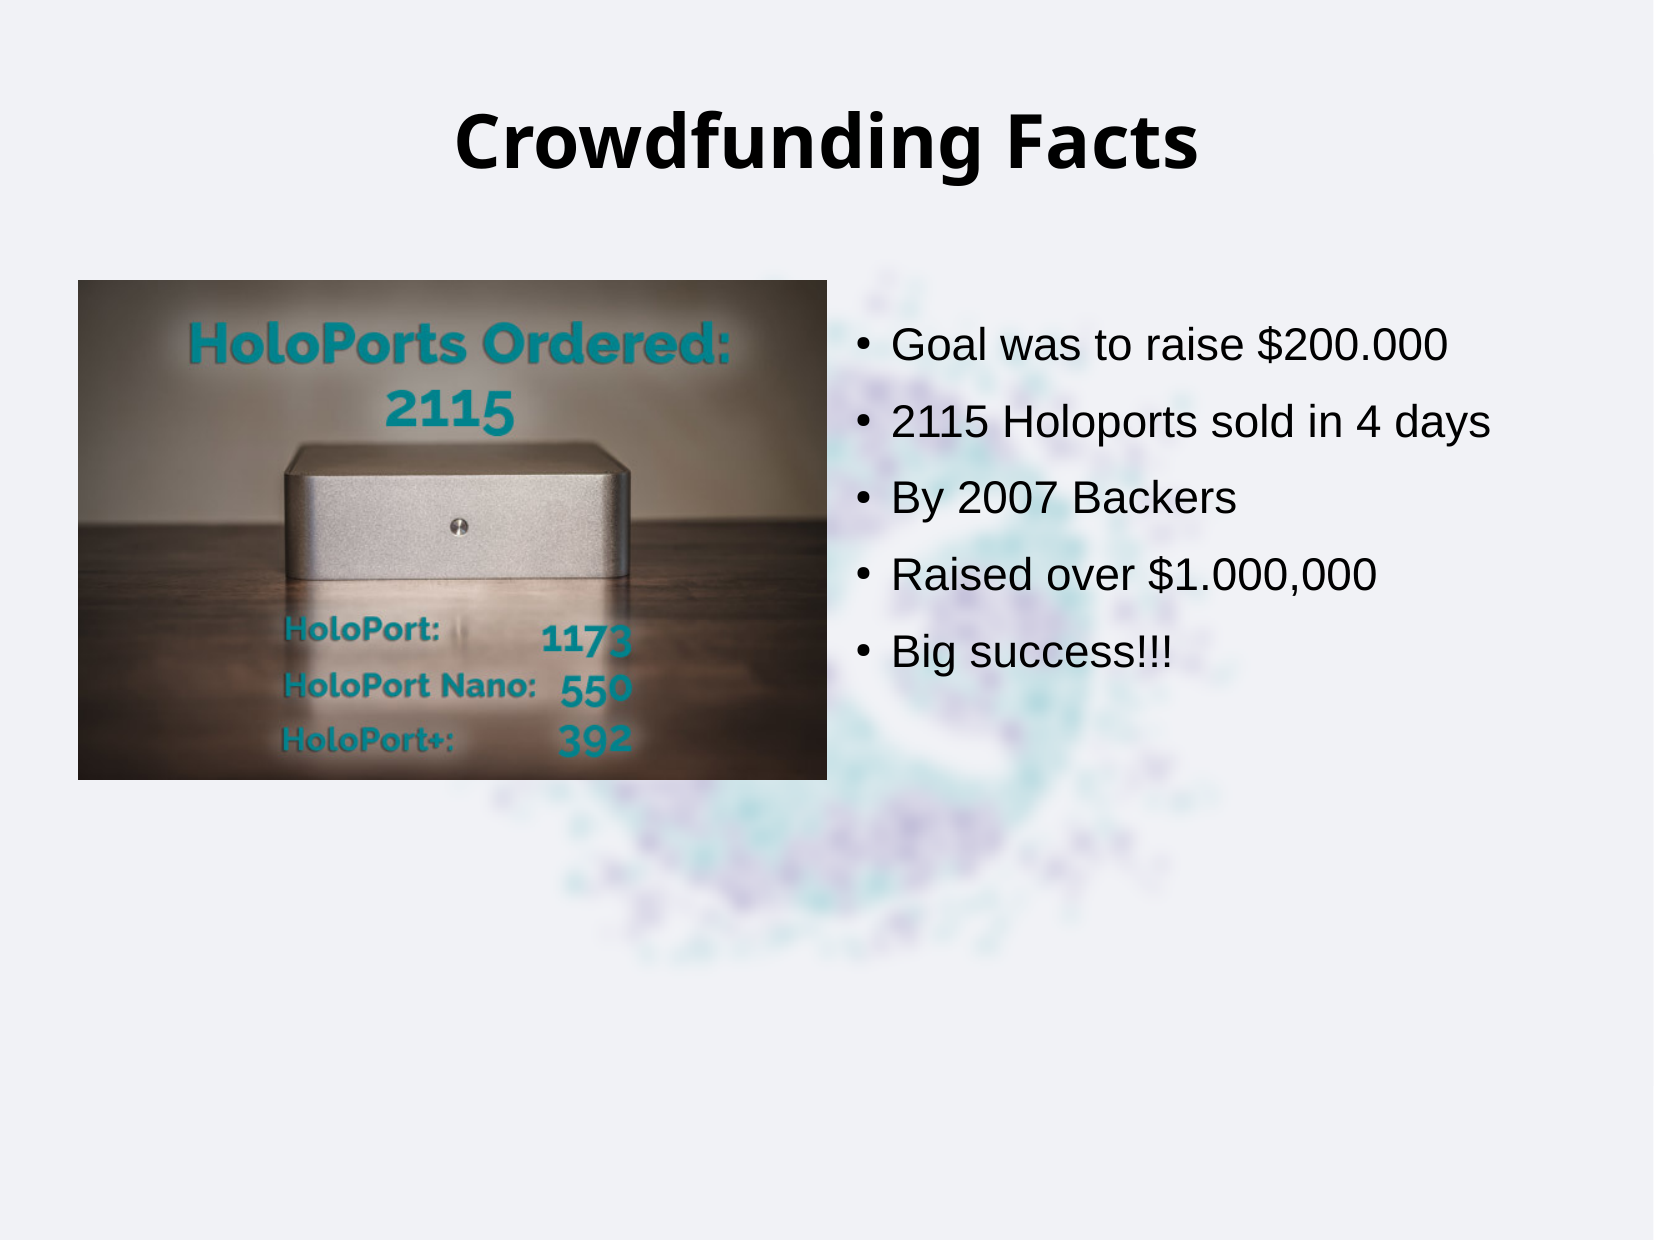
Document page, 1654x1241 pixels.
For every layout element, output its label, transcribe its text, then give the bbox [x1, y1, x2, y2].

picture [938, 660, 948, 664]
picture [0, 154, 1654, 1086]
picture [1048, 660, 1058, 664]
picture [999, 660, 1010, 664]
picture [1025, 660, 1035, 664]
text_box Goal was to raise $200.000 2115 Holoports sold in 4 days By 2007 Backers Raised over $1.000,000 Big success!!! [840, 285, 1654, 660]
title Crowdfunding Facts [82, 35, 1571, 243]
picture [898, 660, 913, 664]
